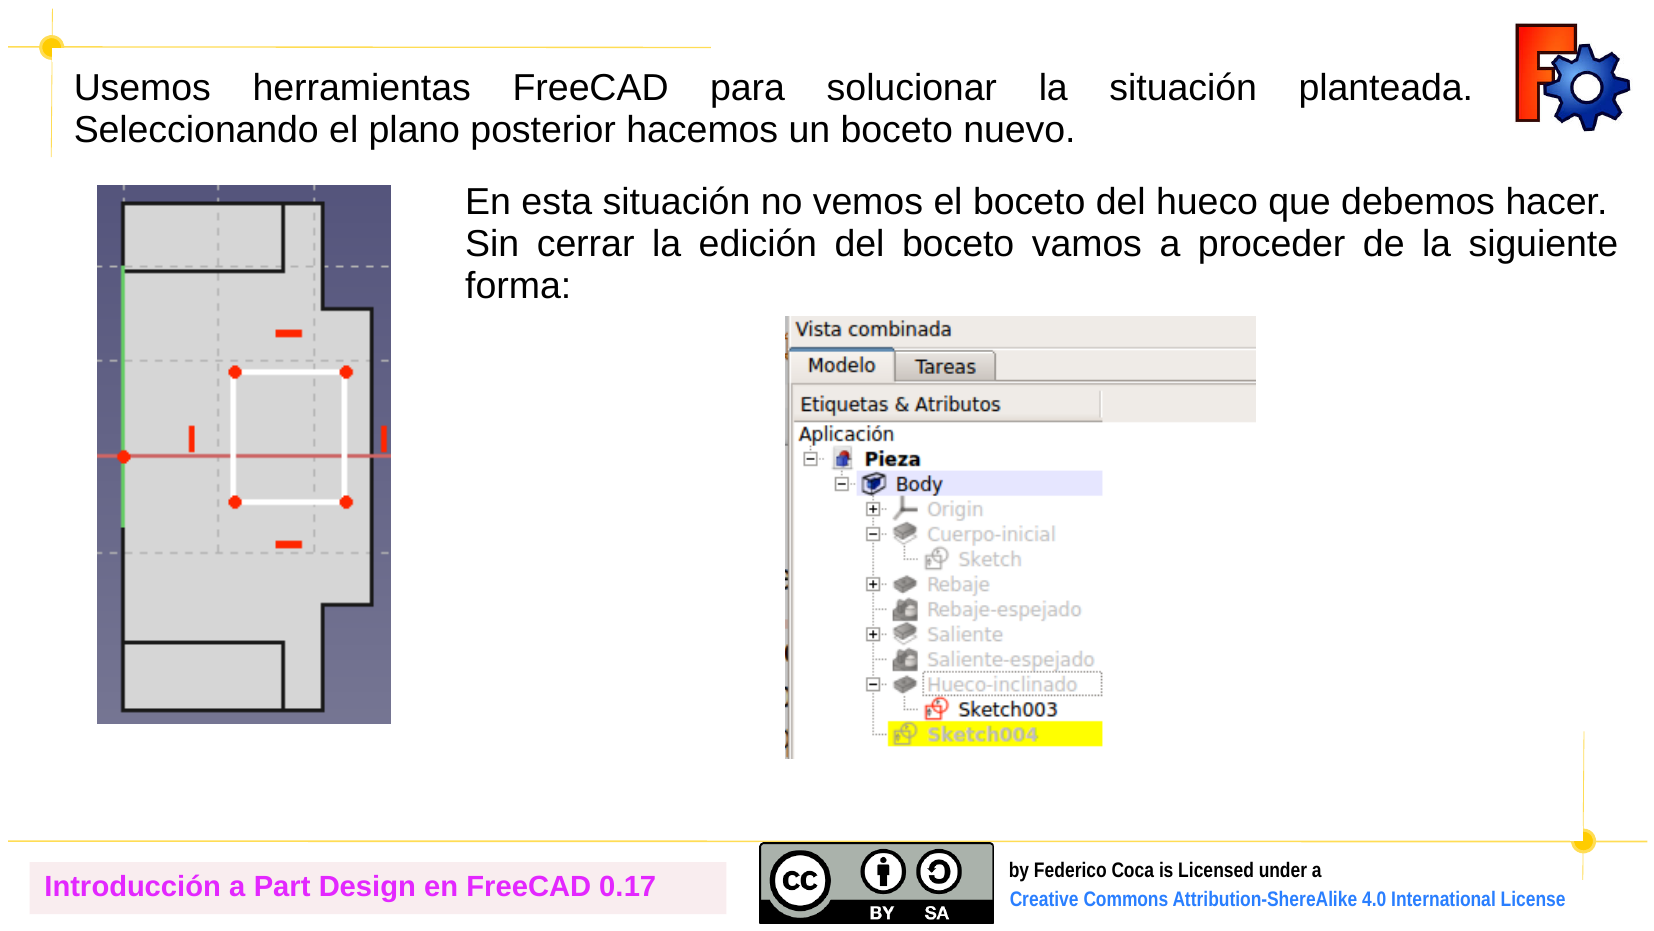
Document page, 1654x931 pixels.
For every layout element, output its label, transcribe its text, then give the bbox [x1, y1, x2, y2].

picture [1509, 13, 1638, 142]
picture [785, 316, 1256, 759]
text_box En esta situación no vemos el boceto del hueco que debemos hacer. Sin cerrar la edición del boceto vamos a proceder de la siguiente forma: [450, 173, 1633, 356]
text_box Usemos herramientas FreeCAD para solucionar la situación planteada. Seleccionando el plano posterior hacemos un boceto nuevo. [59, 59, 1489, 158]
picture [97, 185, 391, 724]
text_box Introducción a Part Design en FreeCAD 0.17 [29, 862, 727, 915]
